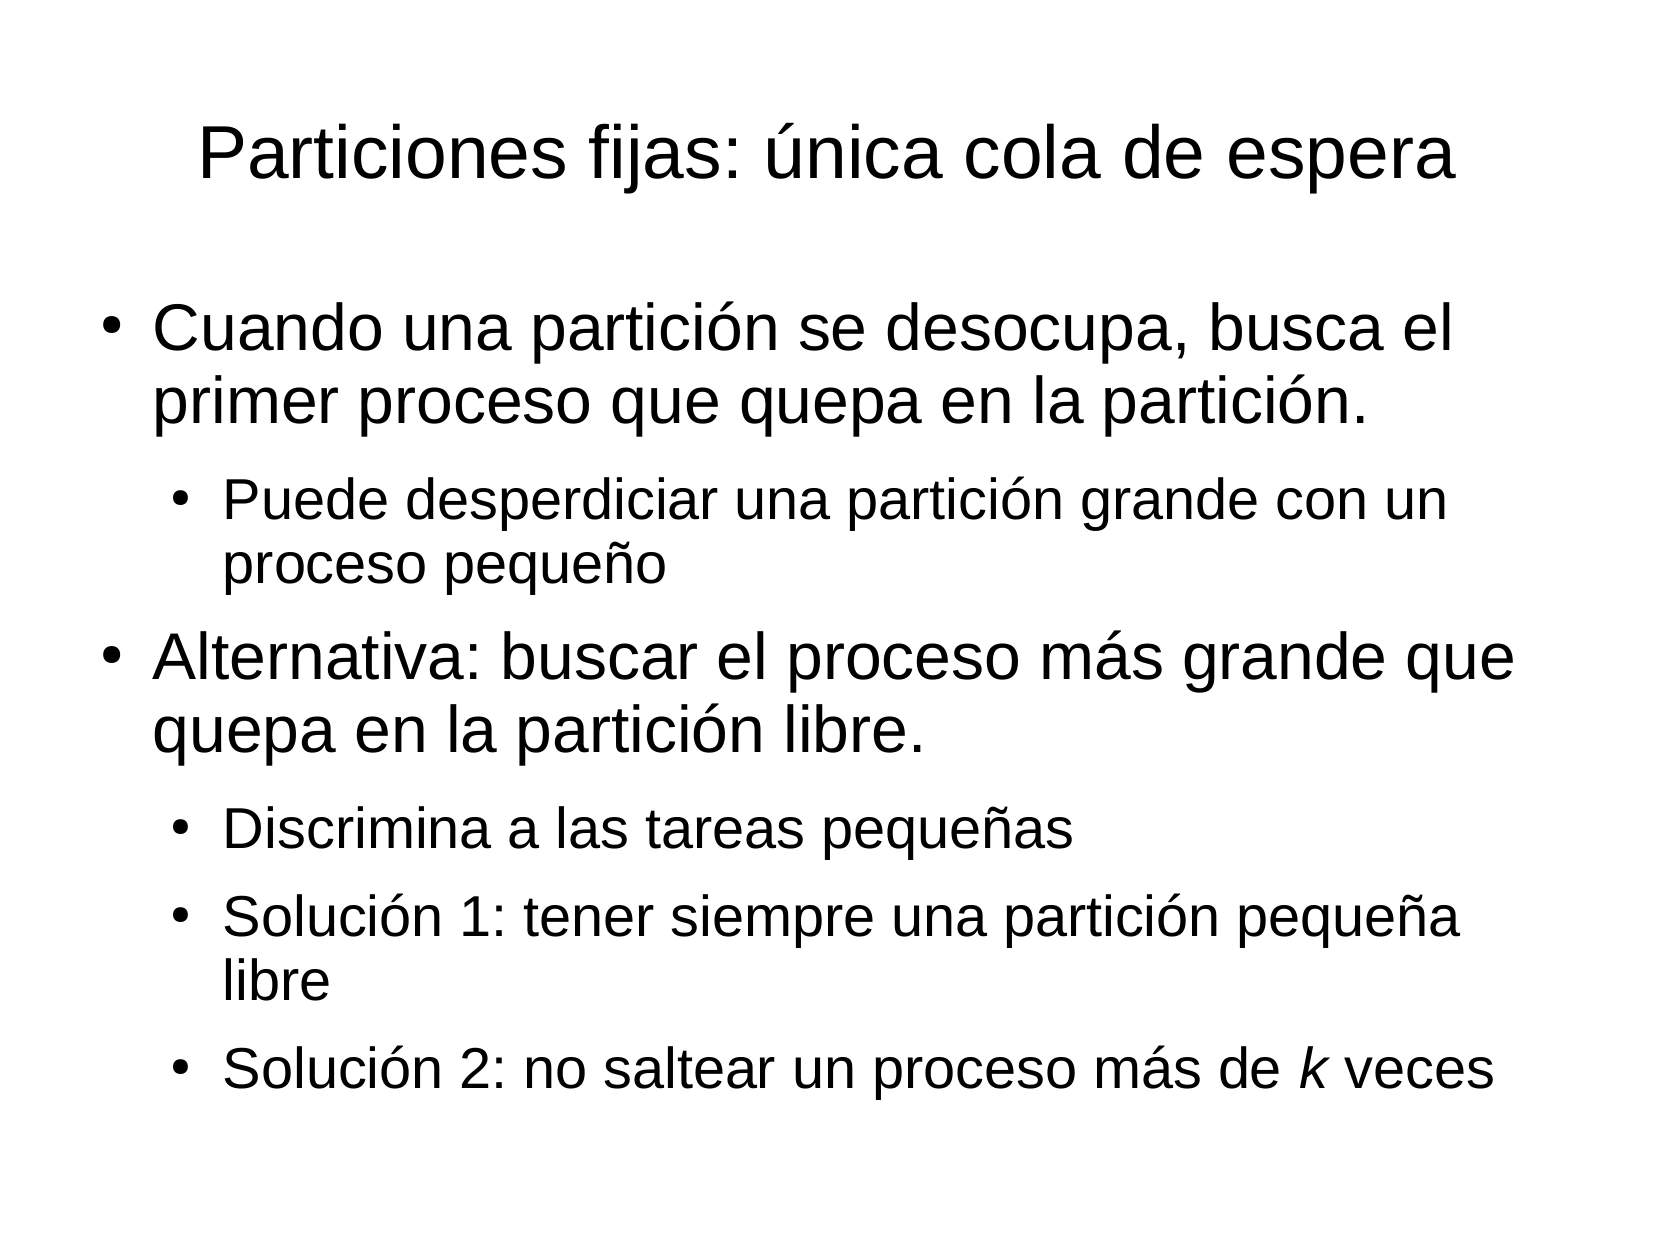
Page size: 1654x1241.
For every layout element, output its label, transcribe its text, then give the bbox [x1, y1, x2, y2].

list Cuando una partición se desocupa, busca el primer proceso que quepa en la partición. Puede desperdiciar una partición grande con un proceso pequeño Alternativa: buscar el proceso más grande que quepa en la partición libre. Discrimina a las tareas pequeñas Solución 1: tener siempre una partición pequeña libre Solución 2: no saltear un proceso más de k veces [82, 290, 1571, 1109]
title Particiones fijas: única cola de espera [82, 49, 1571, 257]
